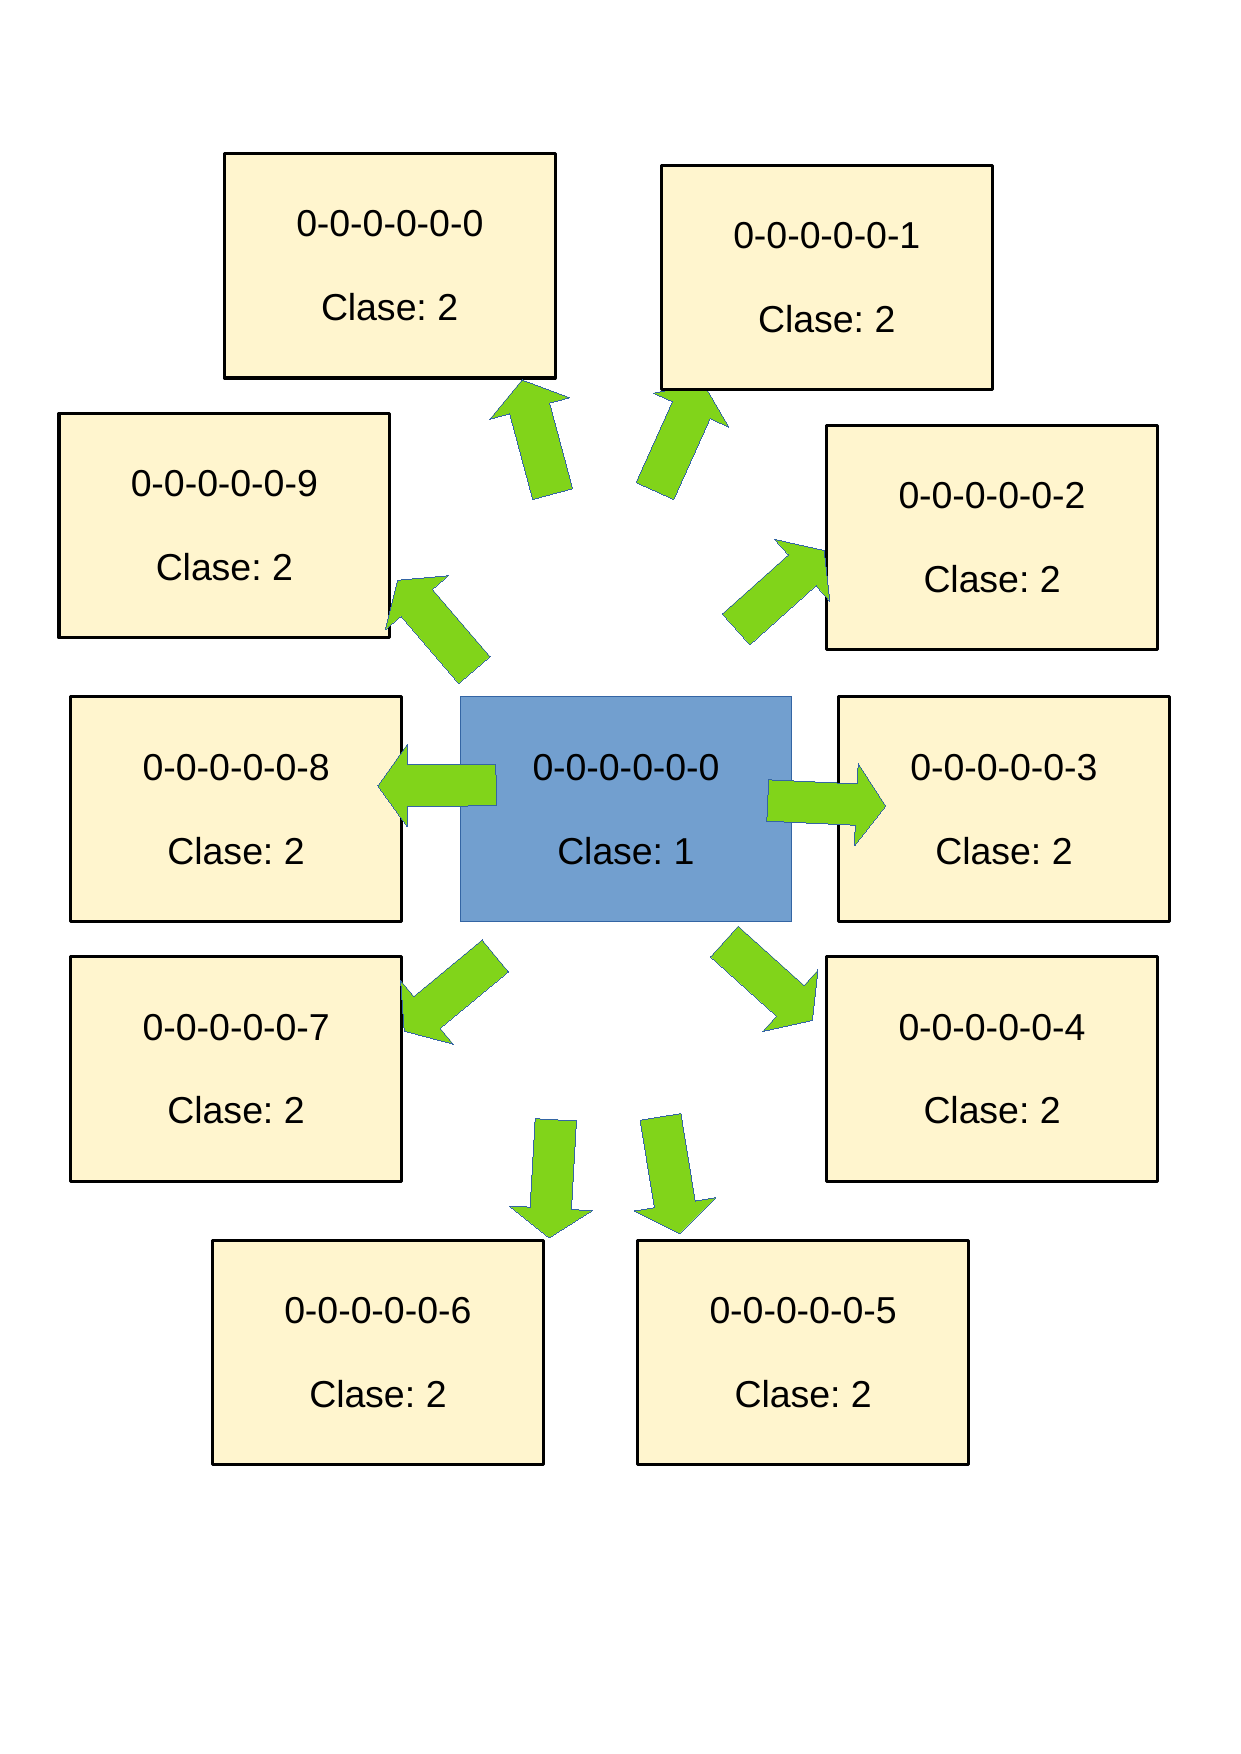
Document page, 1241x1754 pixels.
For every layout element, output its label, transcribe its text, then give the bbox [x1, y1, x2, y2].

text_box 0-0-0-0-0-1 Clase: 2 [661, 165, 993, 390]
text_box [634, 1113, 716, 1234]
text_box 0-0-0-0-0-4 Clase: 2 [826, 956, 1158, 1182]
text_box 0-0-0-0-0-0 Clase: 1 [460, 696, 792, 922]
text_box 0-0-0-0-0-6 Clase: 2 [212, 1240, 544, 1465]
text_box 0-0-0-0-0-2 Clase: 2 [826, 425, 1158, 650]
text_box [400, 939, 509, 1045]
text_box 0-0-0-0-0-7 Clase: 2 [70, 956, 402, 1182]
text_box [722, 539, 830, 645]
text_box [766, 763, 886, 846]
text_box 0-0-0-0-0-0 Clase: 2 [224, 153, 556, 378]
text_box [509, 1118, 593, 1238]
text_box [489, 379, 573, 500]
text_box [710, 926, 818, 1032]
text_box [385, 575, 491, 684]
text_box 0-0-0-0-0-3 Clase: 2 [838, 696, 1170, 922]
text_box 0-0-0-0-0-9 Clase: 2 [59, 413, 390, 638]
text_box [636, 390, 729, 500]
text_box [377, 744, 497, 827]
text_box 0-0-0-0-0-5 Clase: 2 [637, 1240, 969, 1465]
text_box 0-0-0-0-0-8 Clase: 2 [70, 696, 402, 922]
